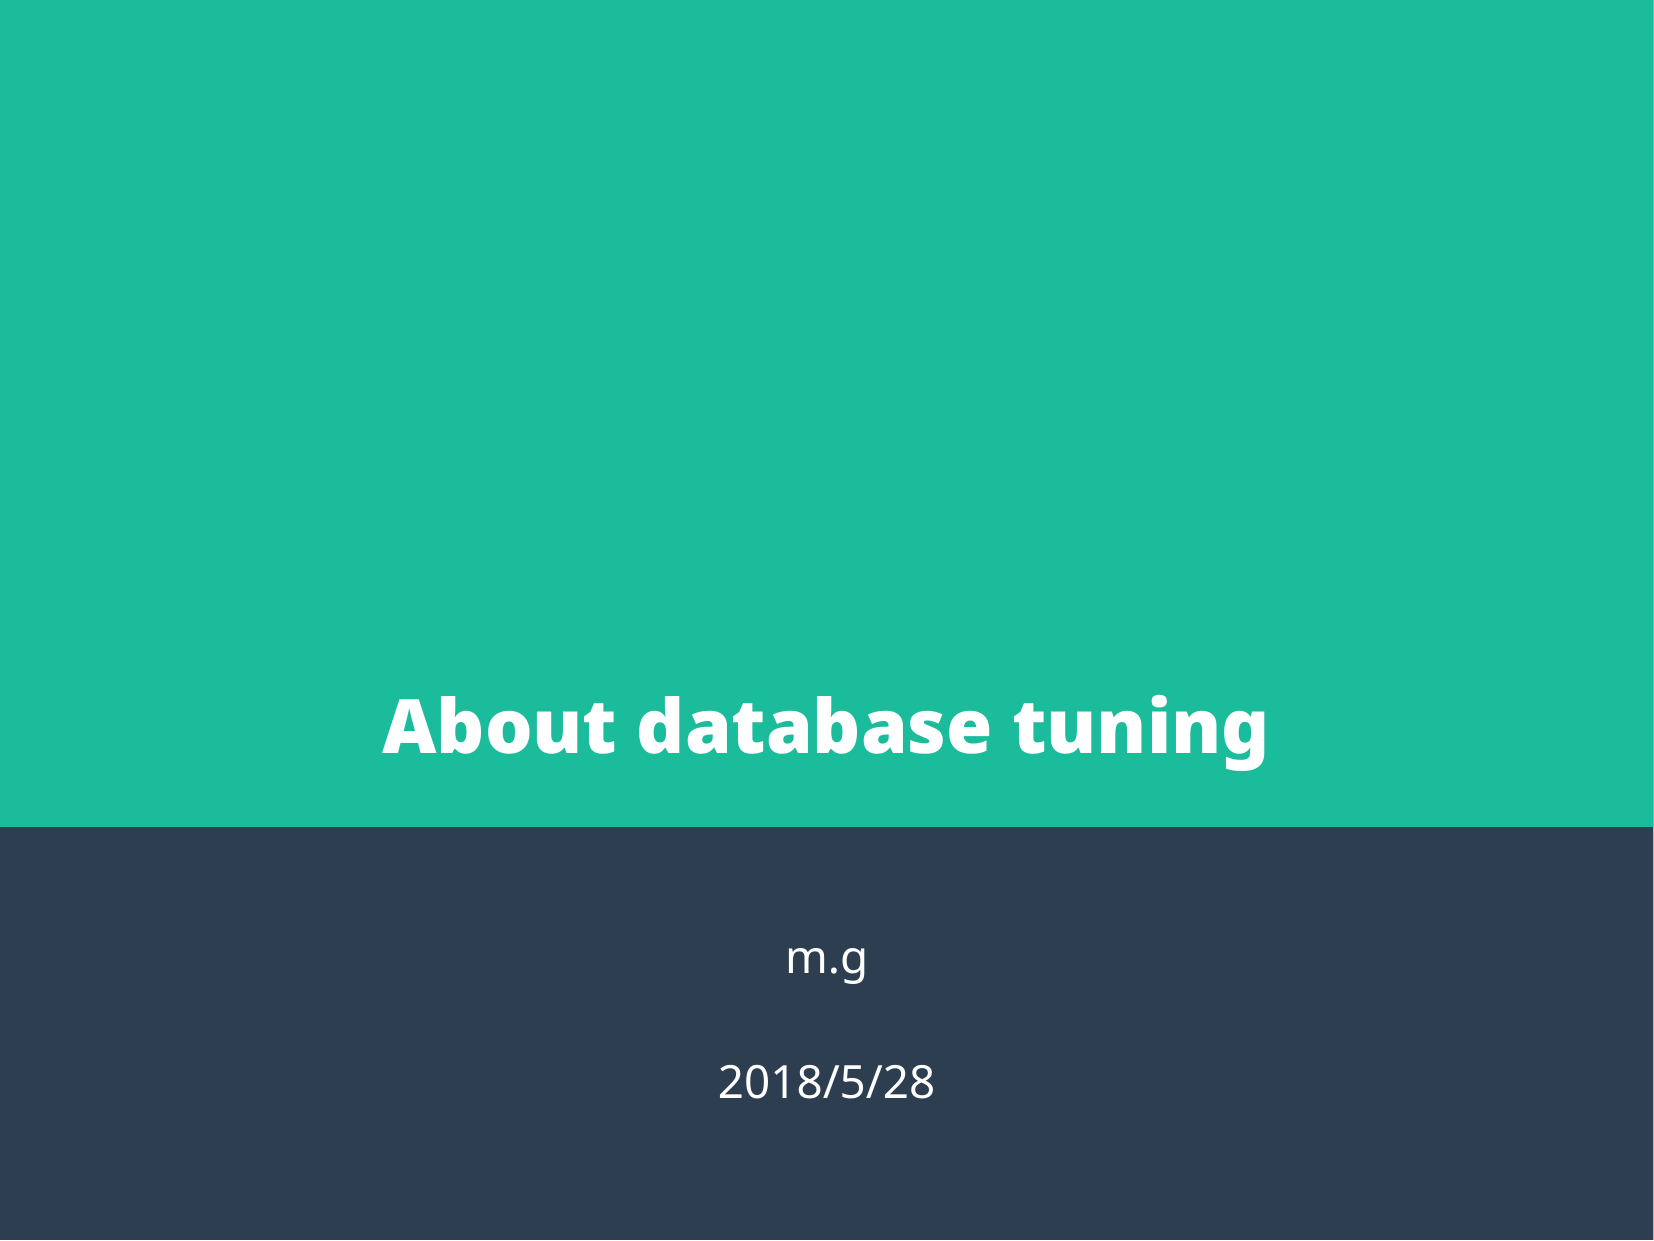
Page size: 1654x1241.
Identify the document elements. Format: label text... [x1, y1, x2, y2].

subtitle m.g 2018/5/28 [59, 856, 1595, 1182]
title About database tuning [59, 620, 1595, 778]
